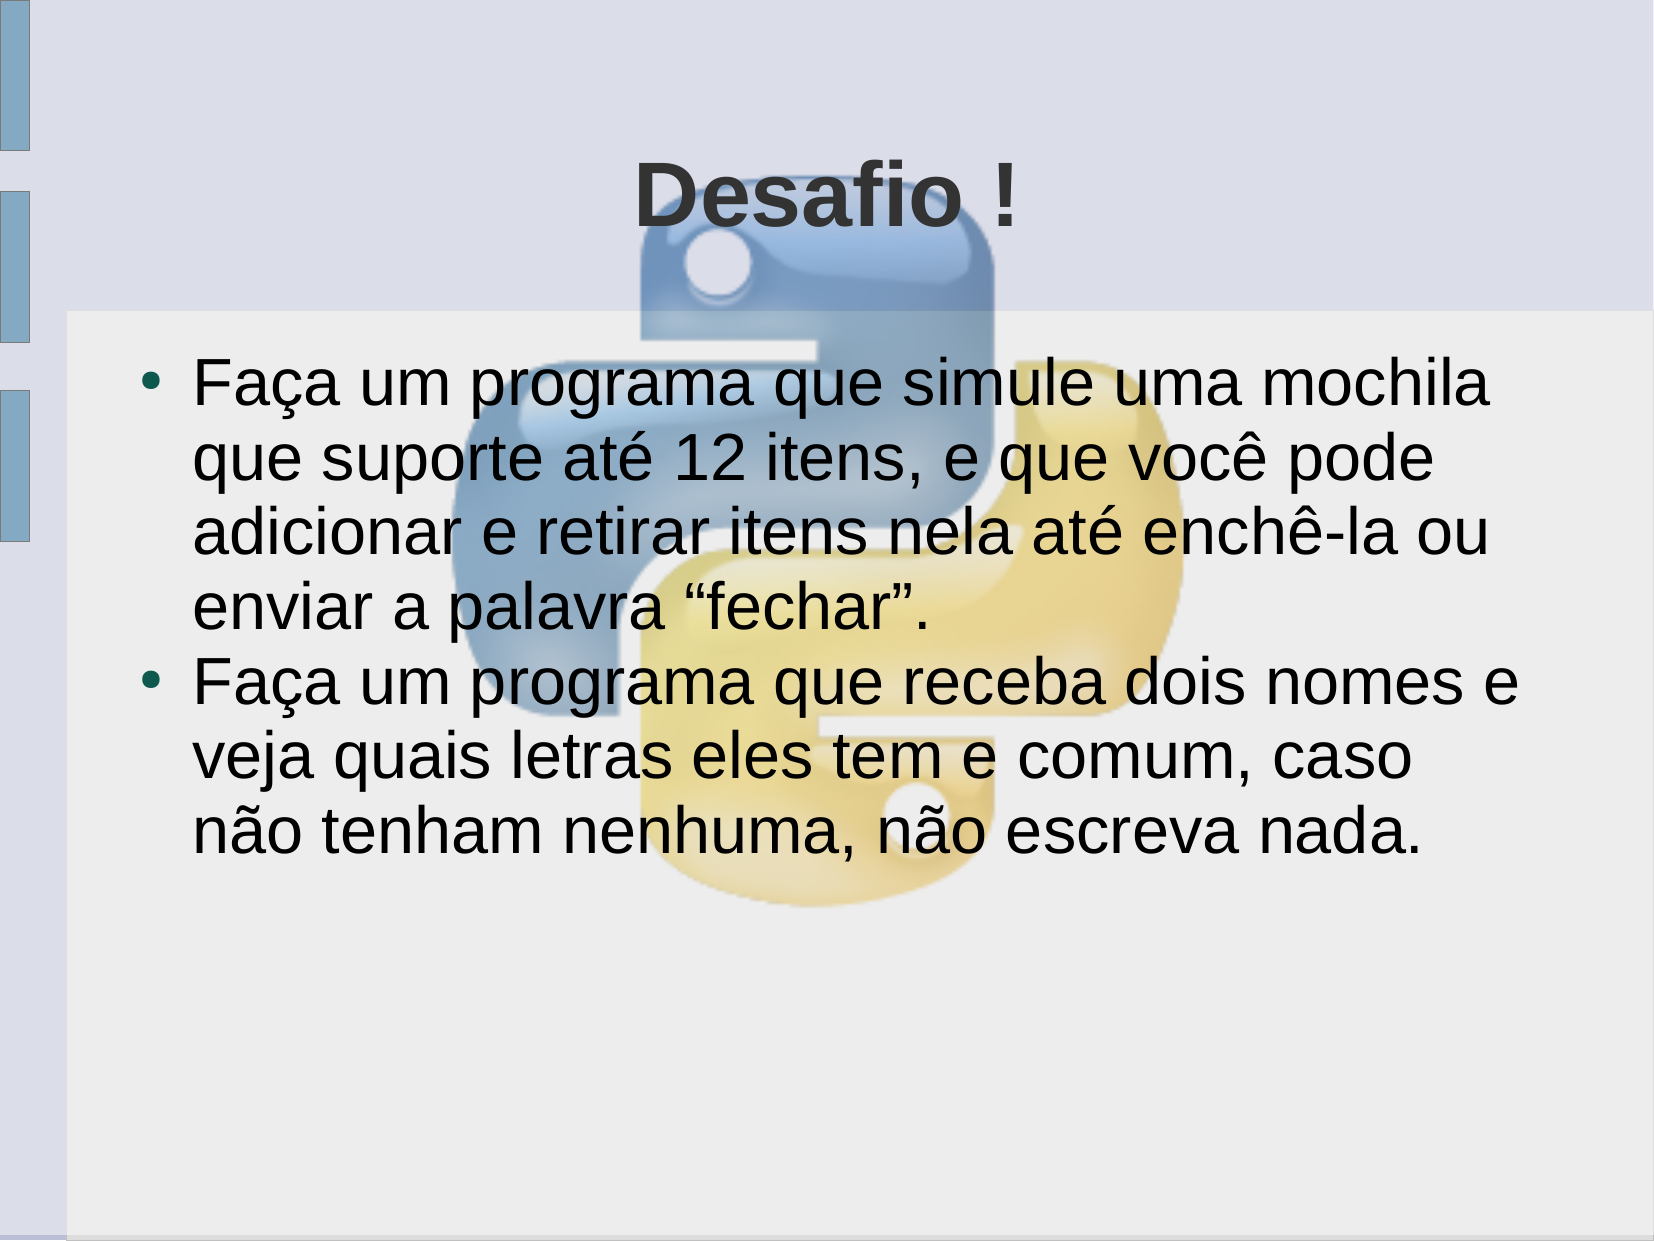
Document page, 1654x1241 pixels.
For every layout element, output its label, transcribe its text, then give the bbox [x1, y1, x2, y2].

picture [0, 0, 1654, 1235]
title Desafio ! [121, 91, 1534, 299]
list Faça um programa que simule uma mochila que suporte até 12 itens, e que você pode adicionar e retirar itens nela até enchê-la ou enviar a palavra “fechar”. Faça um programa que receba dois nomes e veja quais letras eles tem e comum, caso não tenham nenhuma, não escreva nada. [121, 344, 1534, 1112]
